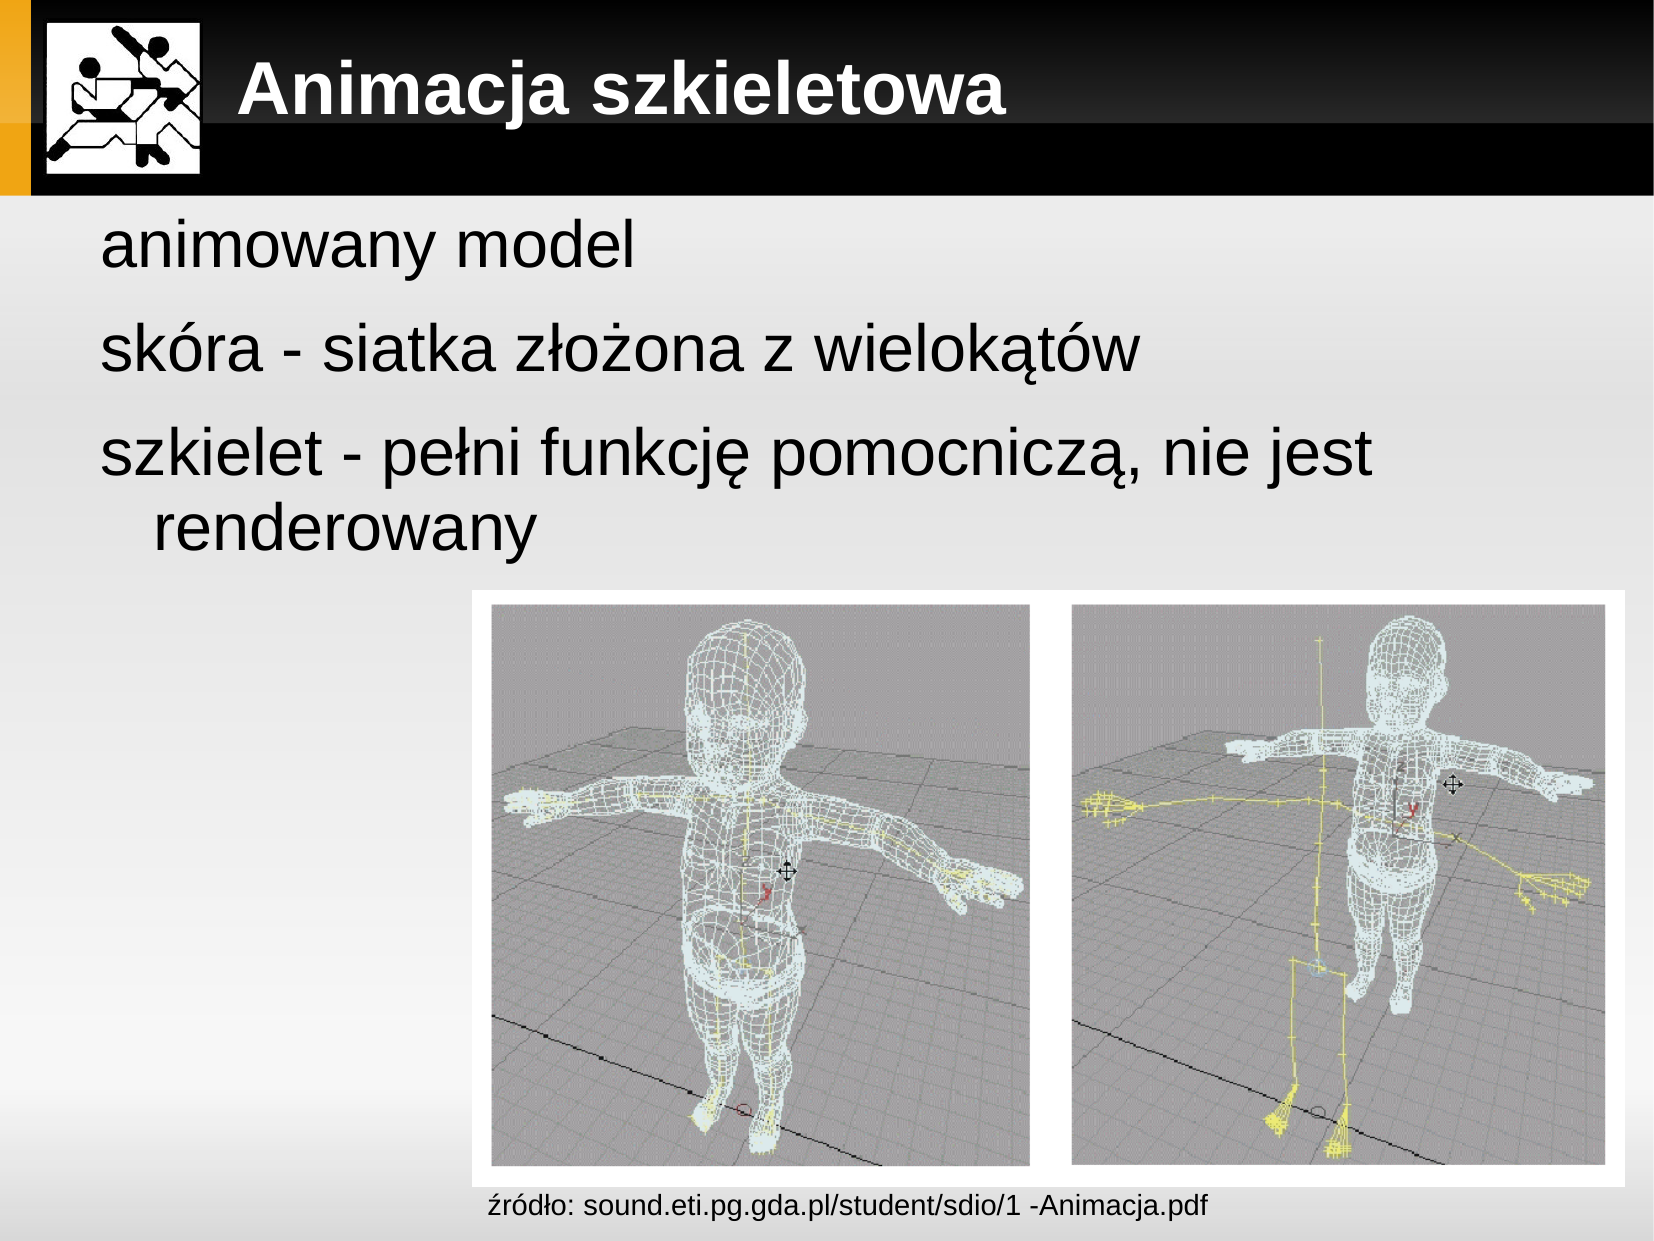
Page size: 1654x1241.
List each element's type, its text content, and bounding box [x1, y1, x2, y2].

text_box źródło: sound.eti.pg.gda.pl/student/sdio/1 -Animacja.pdf [472, 1181, 1625, 1231]
title Animacja szkieletowa [236, 0, 1595, 178]
list animowany model skóra - siatka złożona z wielokątów szkielet - pełni funkcję pomocniczą, nie jest renderowany [82, 206, 1536, 1011]
picture [0, 0, 1654, 1241]
